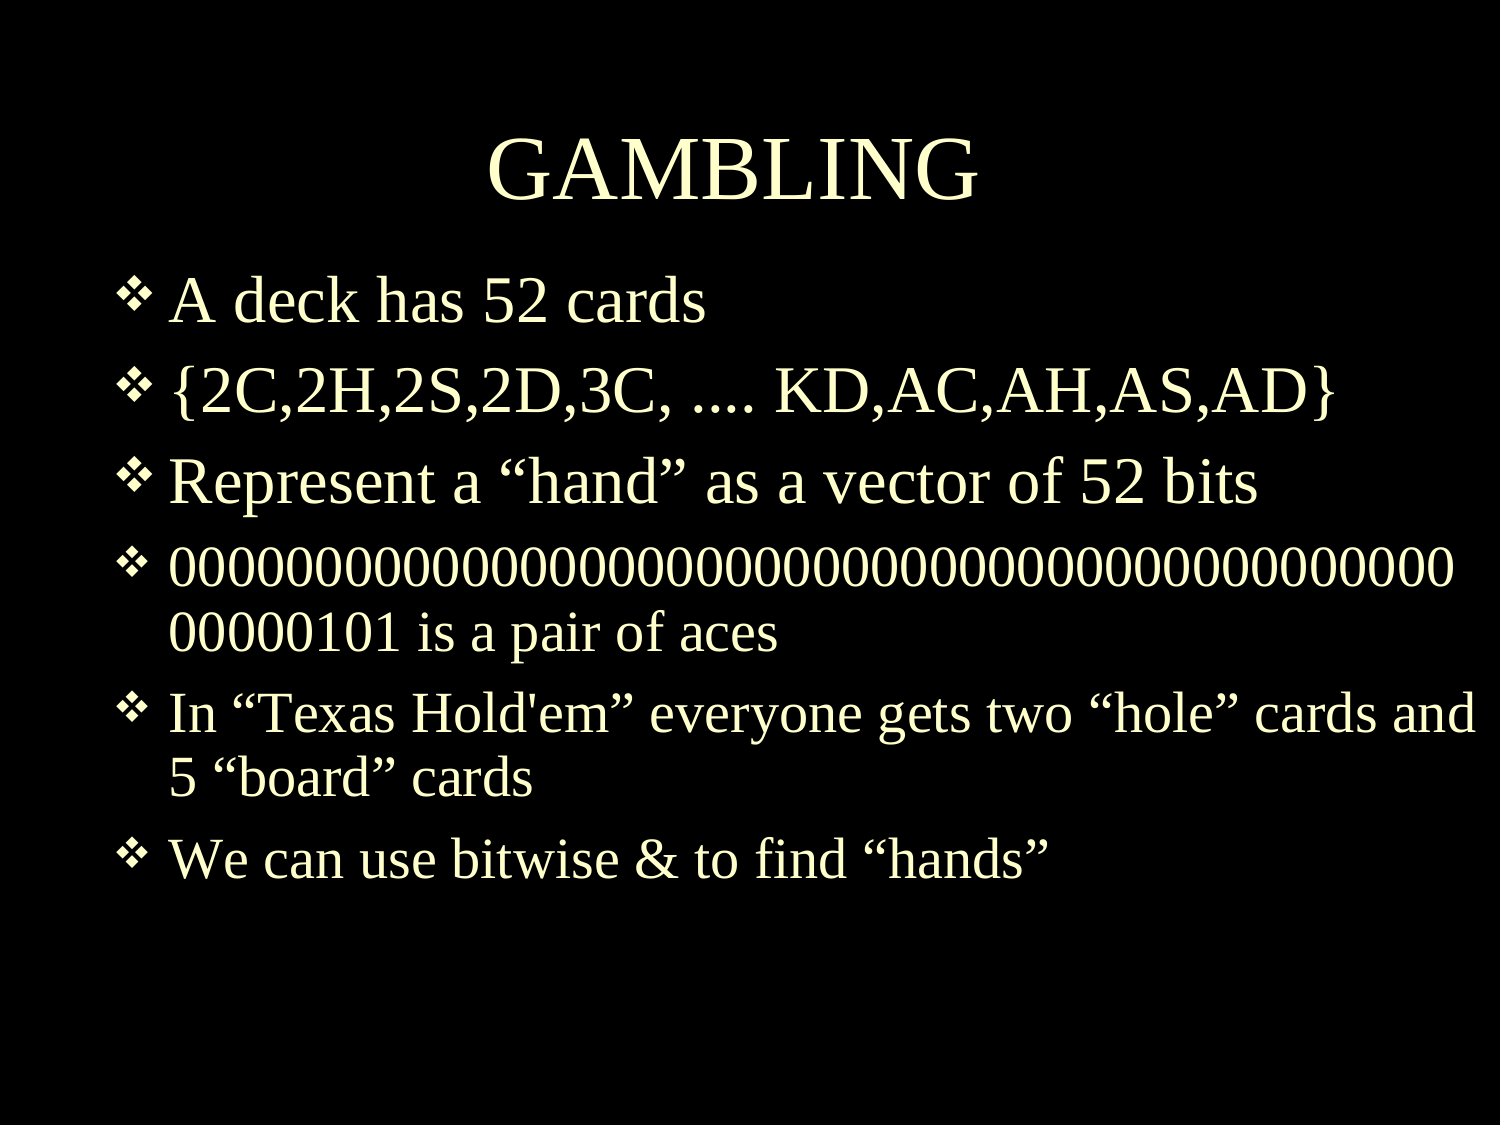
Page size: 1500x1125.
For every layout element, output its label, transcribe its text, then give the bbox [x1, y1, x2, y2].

title GAMBLING [4, 75, 1463, 263]
list A deck has 52 cards {2C,2H,2S,2D,3C, .... KD,AC,AH,AS,AD} Represent a “hand” as a vector of 52 bits 0000000000000000000000000000000000000000000000000101 is a pair of aces In “Texas Hold'em” everyone gets two “hole” cards and 5 “board” cards We can use bitwise & to find “hands” [112, 262, 1482, 1011]
